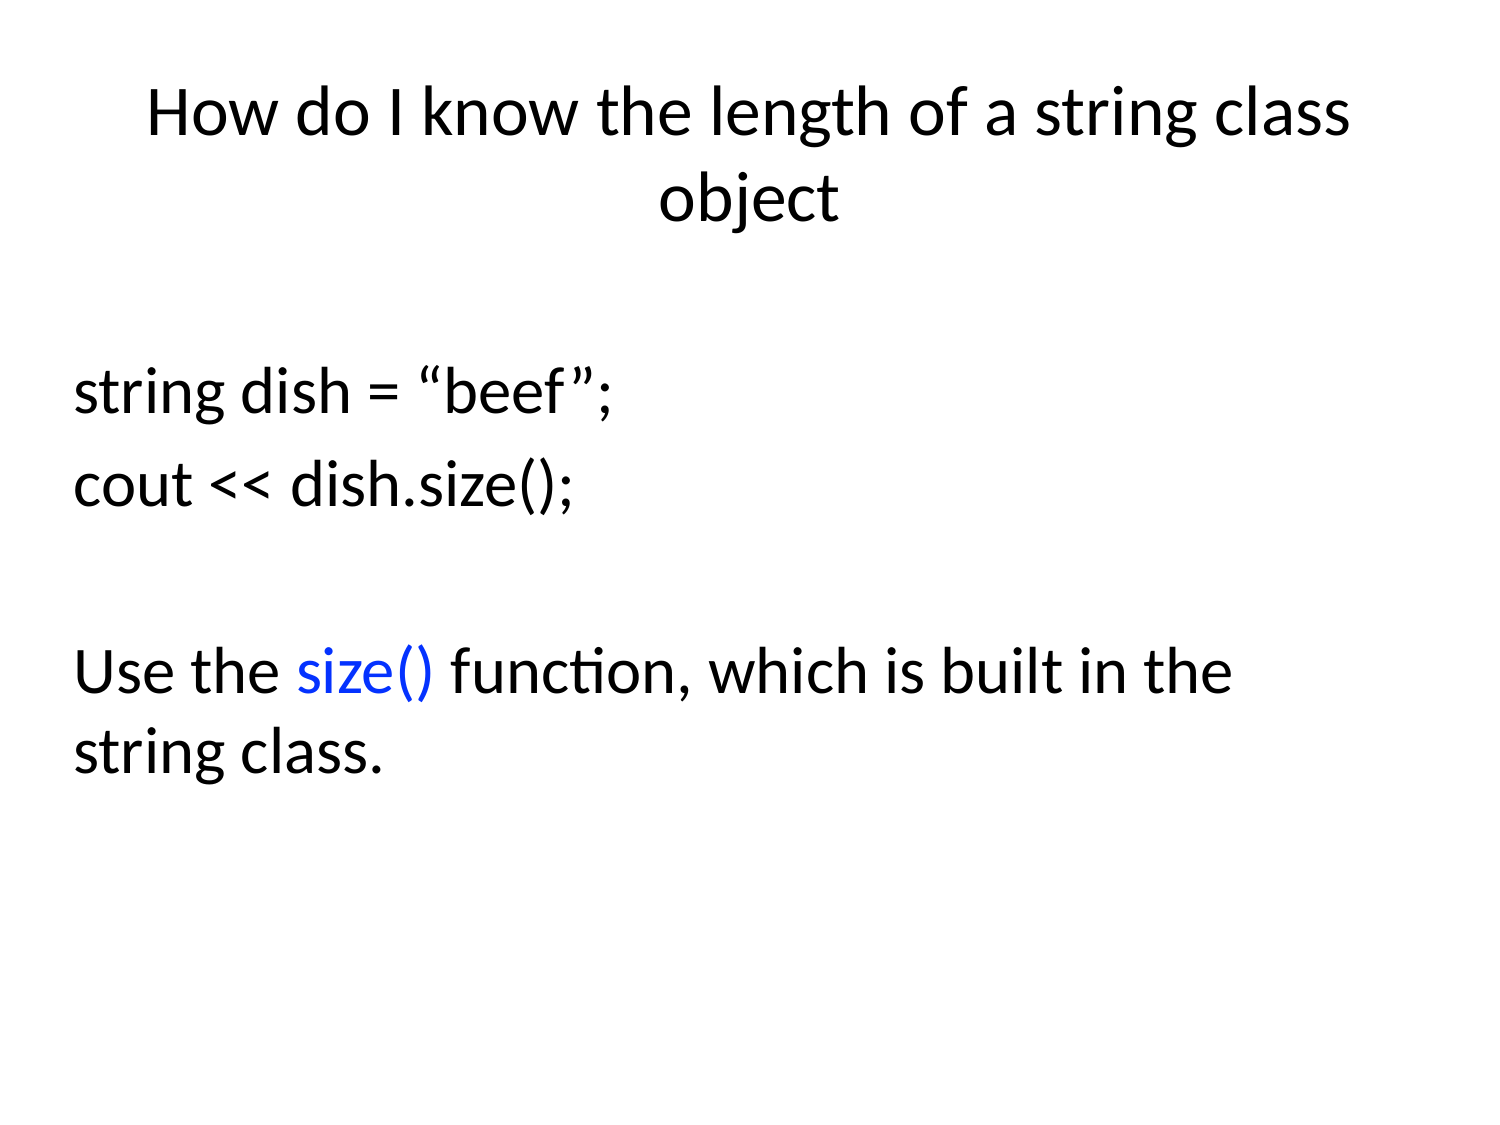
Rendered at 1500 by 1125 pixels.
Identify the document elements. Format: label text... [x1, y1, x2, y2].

list string dish = “beef”; cout << dish.size(); Use the size() function, which is built in the string class. [58, 338, 1409, 1082]
title How do I know the length of a string class object [75, 56, 1425, 244]
